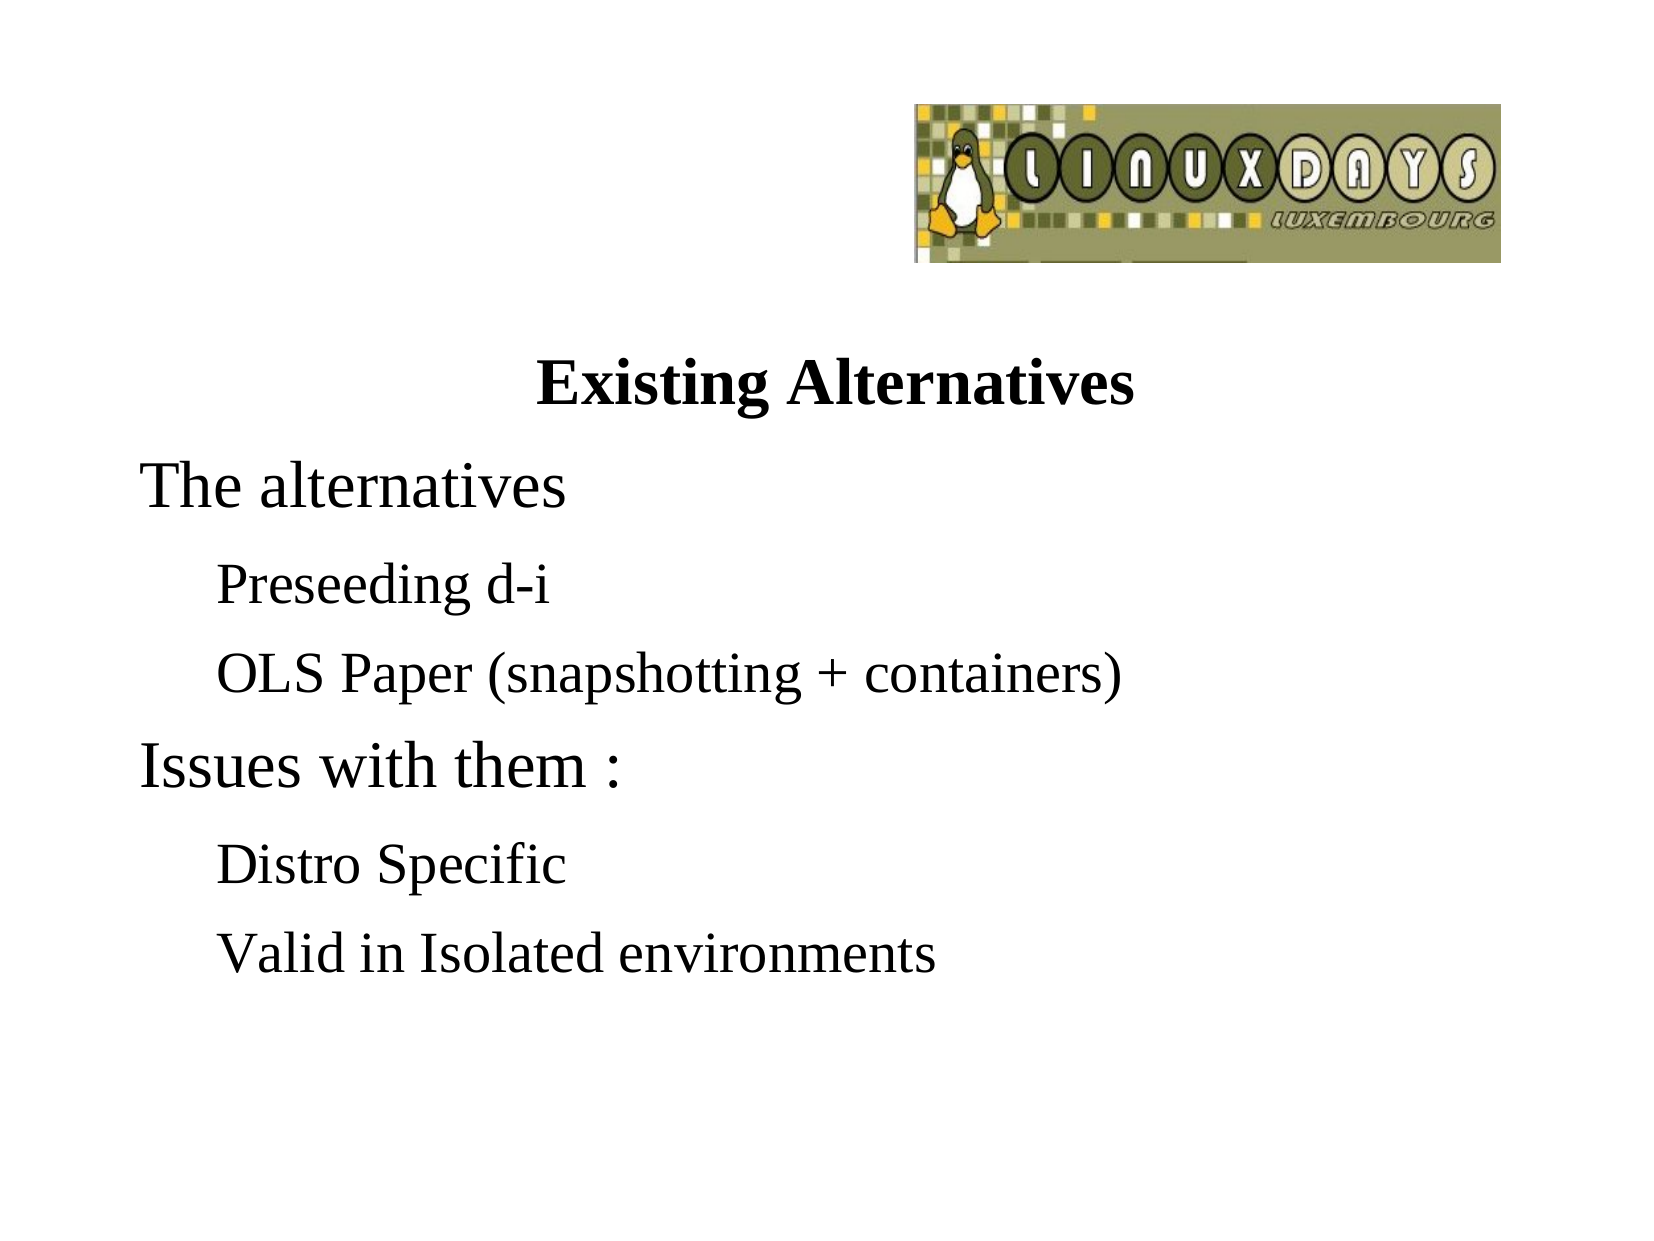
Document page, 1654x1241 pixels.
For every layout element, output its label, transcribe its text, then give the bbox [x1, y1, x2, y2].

picture [914, 104, 1501, 263]
list Existing Alternatives The alternatives Preseeding d-i OLS Paper (snapshotting + containers) Issues with them : Distro Specific Valid in Isolated environments [121, 344, 1534, 1127]
